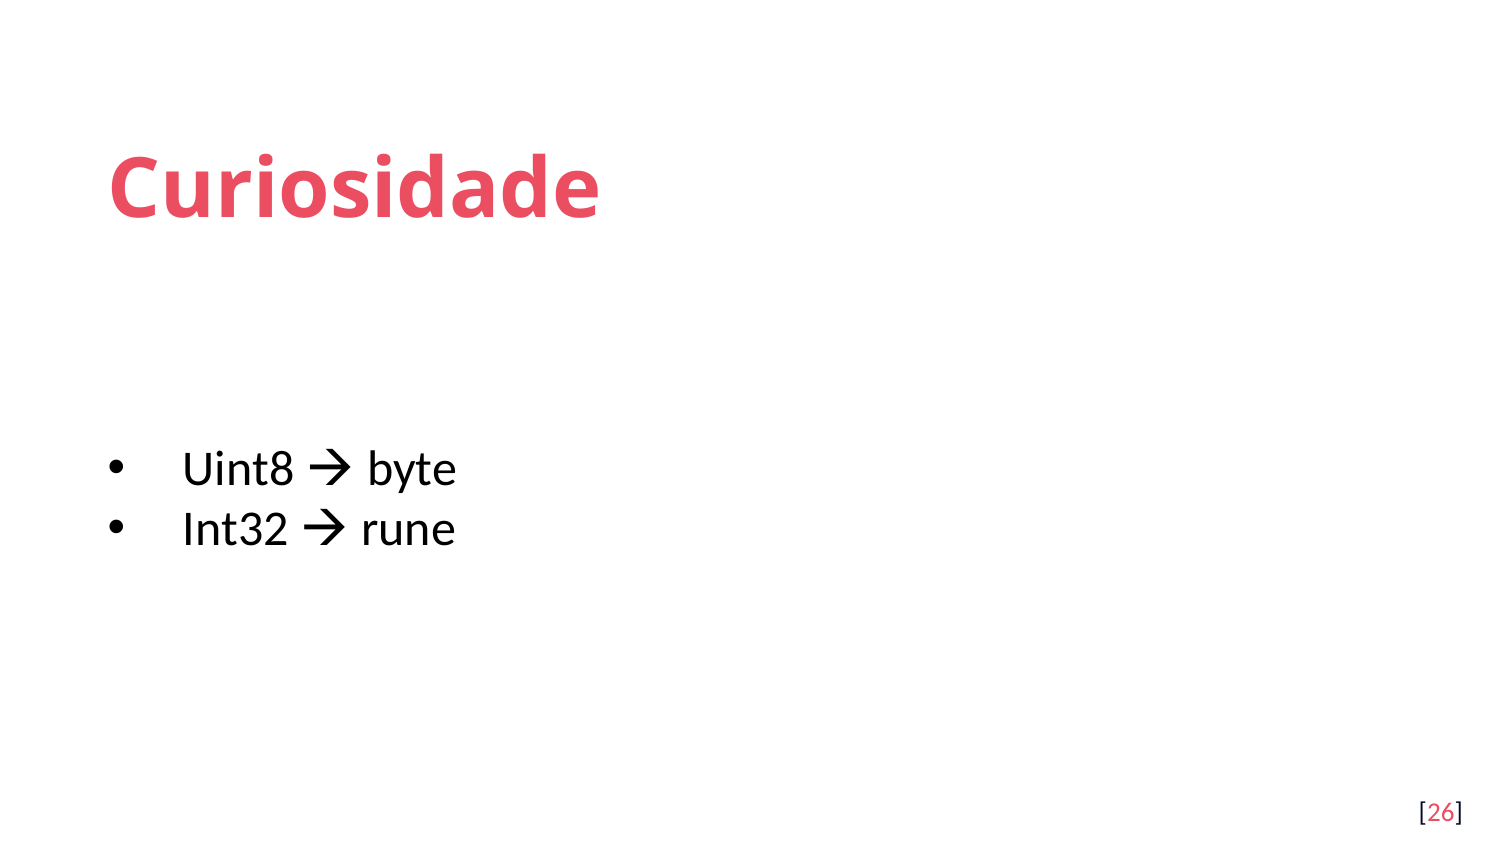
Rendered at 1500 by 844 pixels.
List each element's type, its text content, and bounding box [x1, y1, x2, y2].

slide_number [26] [1403, 779, 1494, 844]
text_box Curiosidade [92, 104, 1408, 243]
text_box Uint8  byte Int32  rune [92, 243, 1408, 749]
